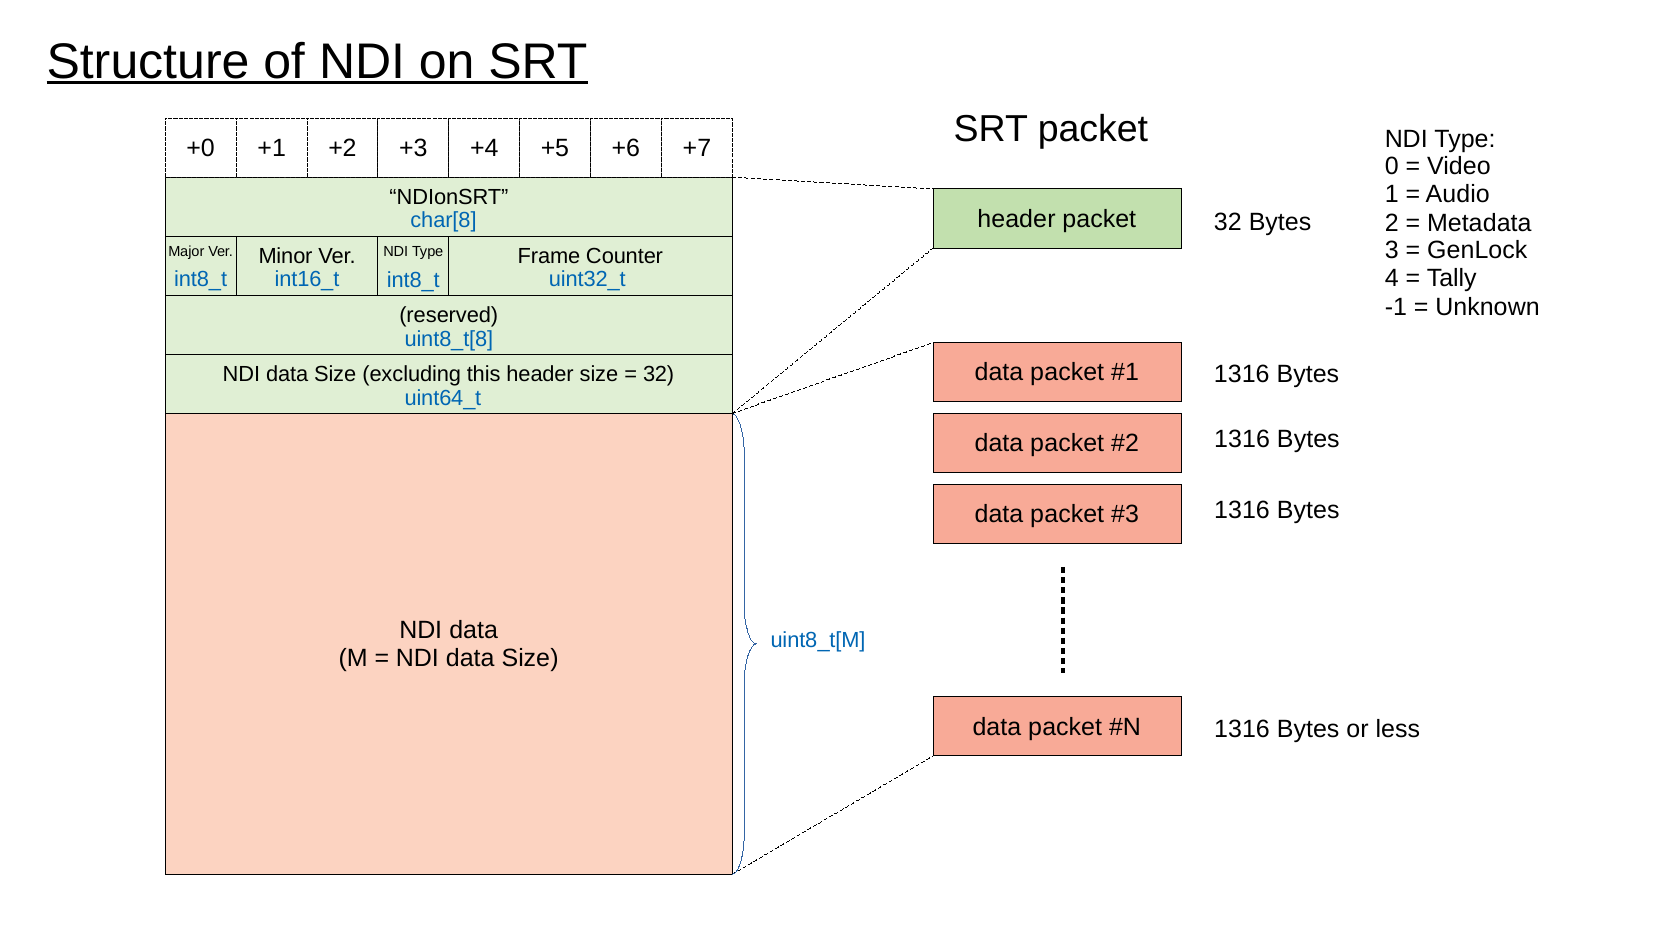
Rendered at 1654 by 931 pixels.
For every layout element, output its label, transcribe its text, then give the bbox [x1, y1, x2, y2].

text_box data packet #N [933, 696, 1182, 756]
text_box int8_t [159, 259, 242, 303]
text_box Structure of NDI on SRT [31, 25, 603, 97]
text_box uint8_t[M] [755, 620, 881, 660]
text_box “NDIonSRT” [165, 178, 733, 236]
text_box Frame Counter [449, 236, 733, 296]
text_box +3 [377, 118, 448, 178]
text_box NDI data (M = NDI data Size) [165, 414, 733, 875]
text_box char[8] [395, 200, 502, 244]
text_box data packet #1 [933, 342, 1182, 402]
text_box int16_t [259, 259, 367, 303]
text_box int8_t [372, 259, 455, 303]
text_box uint8_t[8] [389, 318, 509, 354]
text_box +2 [307, 118, 377, 178]
text_box SRT packet [938, 100, 1164, 158]
text_box uint32_t [534, 259, 653, 299]
text_box 1316 Bytes [1199, 417, 1355, 461]
text_box data packet #2 [933, 413, 1182, 473]
text_box +7 [661, 118, 733, 178]
text_box +6 [590, 118, 661, 178]
text_box +0 [165, 118, 236, 178]
text_box +5 [519, 118, 590, 178]
text_box 1316 Bytes [1199, 488, 1355, 532]
text_box +4 [448, 118, 519, 178]
text_box +1 [236, 118, 307, 178]
text_box 32 Bytes [1199, 200, 1327, 244]
text_box NDI Type: 0 = Video 1 = Audio 2 = Metadata 3 = GenLock 4 = Tally -1 = Unknown [1370, 116, 1555, 328]
text_box (reserved) [165, 295, 733, 354]
text_box Major Ver. [165, 236, 236, 259]
text_box Minor Ver. [236, 236, 377, 295]
text_box NDI Type [377, 236, 449, 259]
text_box 1316 Bytes or less [1199, 707, 1436, 751]
text_box 1316 Bytes [1199, 352, 1355, 396]
text_box uint64_t [389, 377, 509, 418]
text_box NDI data Size (excluding this header size = 32) [165, 354, 733, 414]
text_box header packet [933, 188, 1182, 249]
text_box data packet #3 [933, 484, 1182, 544]
